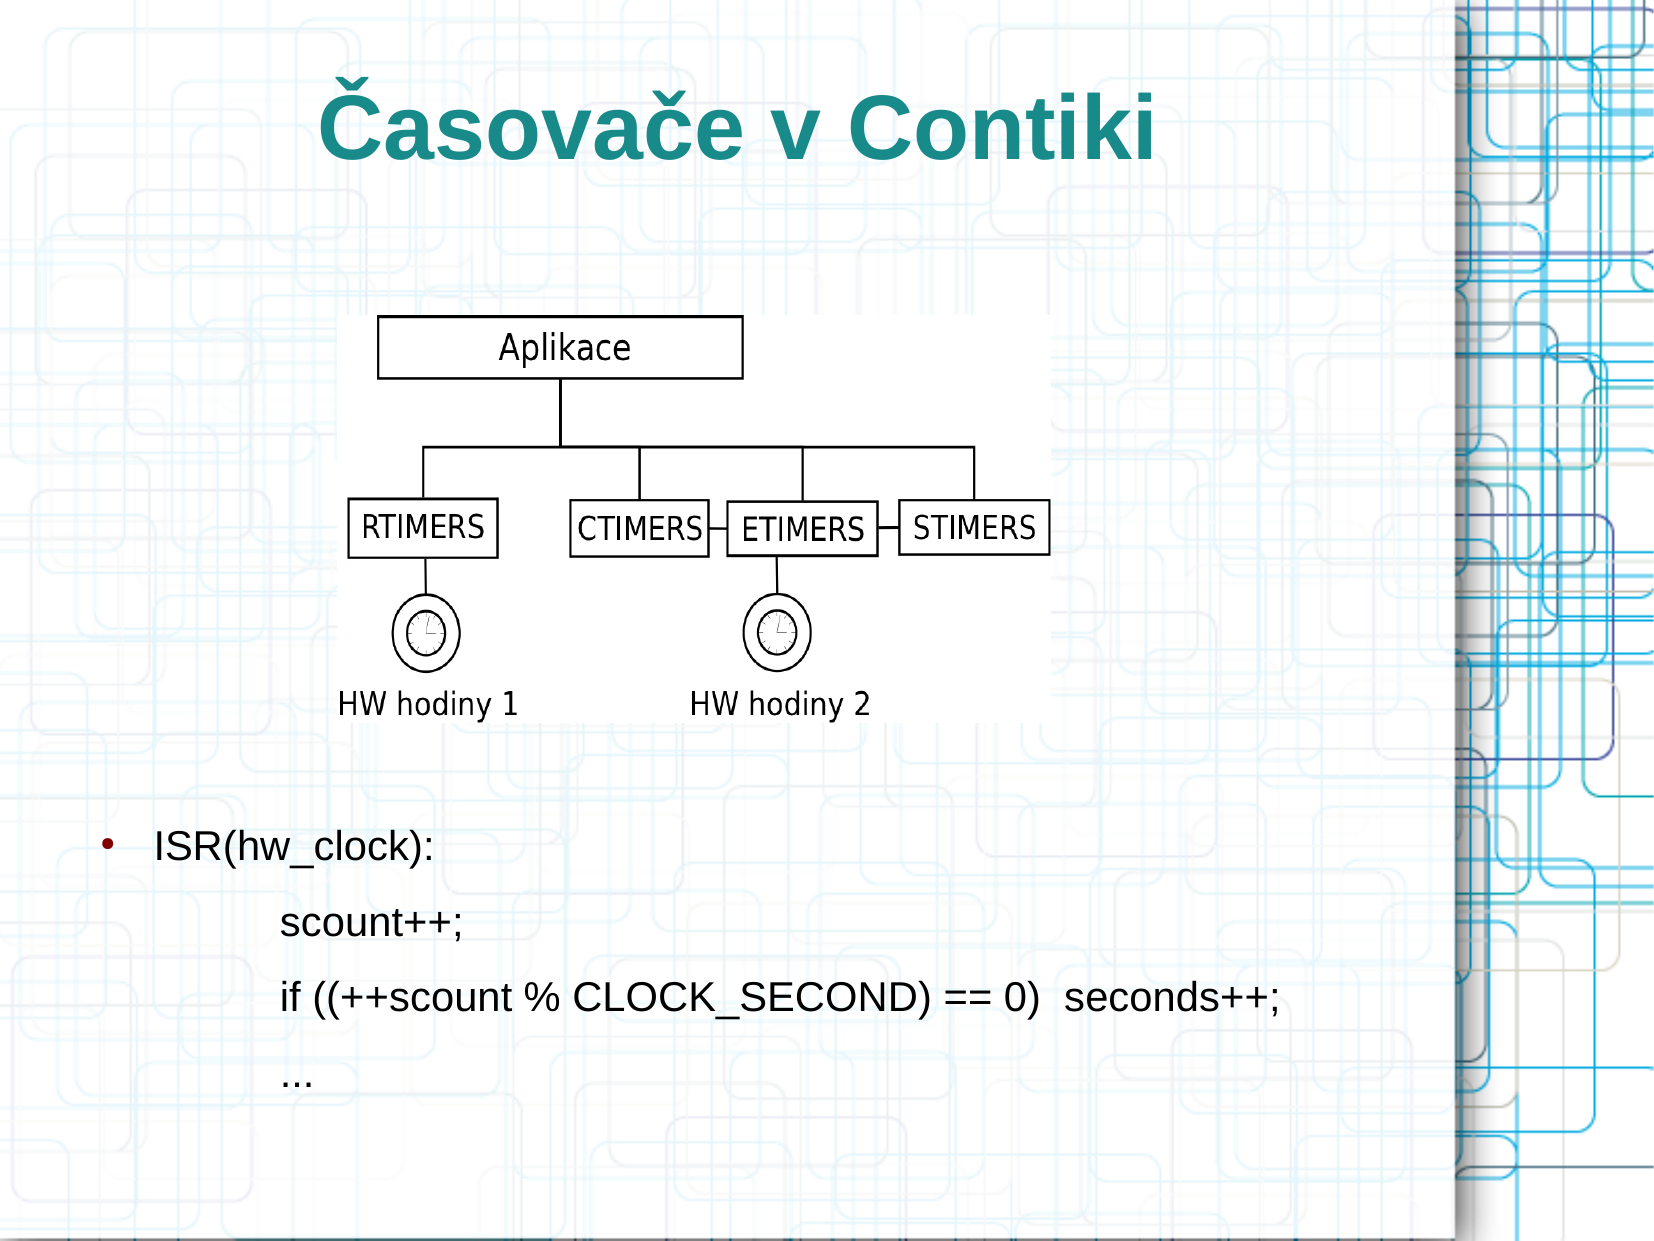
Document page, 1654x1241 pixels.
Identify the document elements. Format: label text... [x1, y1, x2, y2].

title Časovače v Contiki [59, 24, 1418, 232]
picture [0, 0, 1654, 1241]
list ISR(hw_clock): scount++; if ((++scount % CLOCK_SECOND) == 0) seconds++; ... [82, 290, 1418, 1109]
